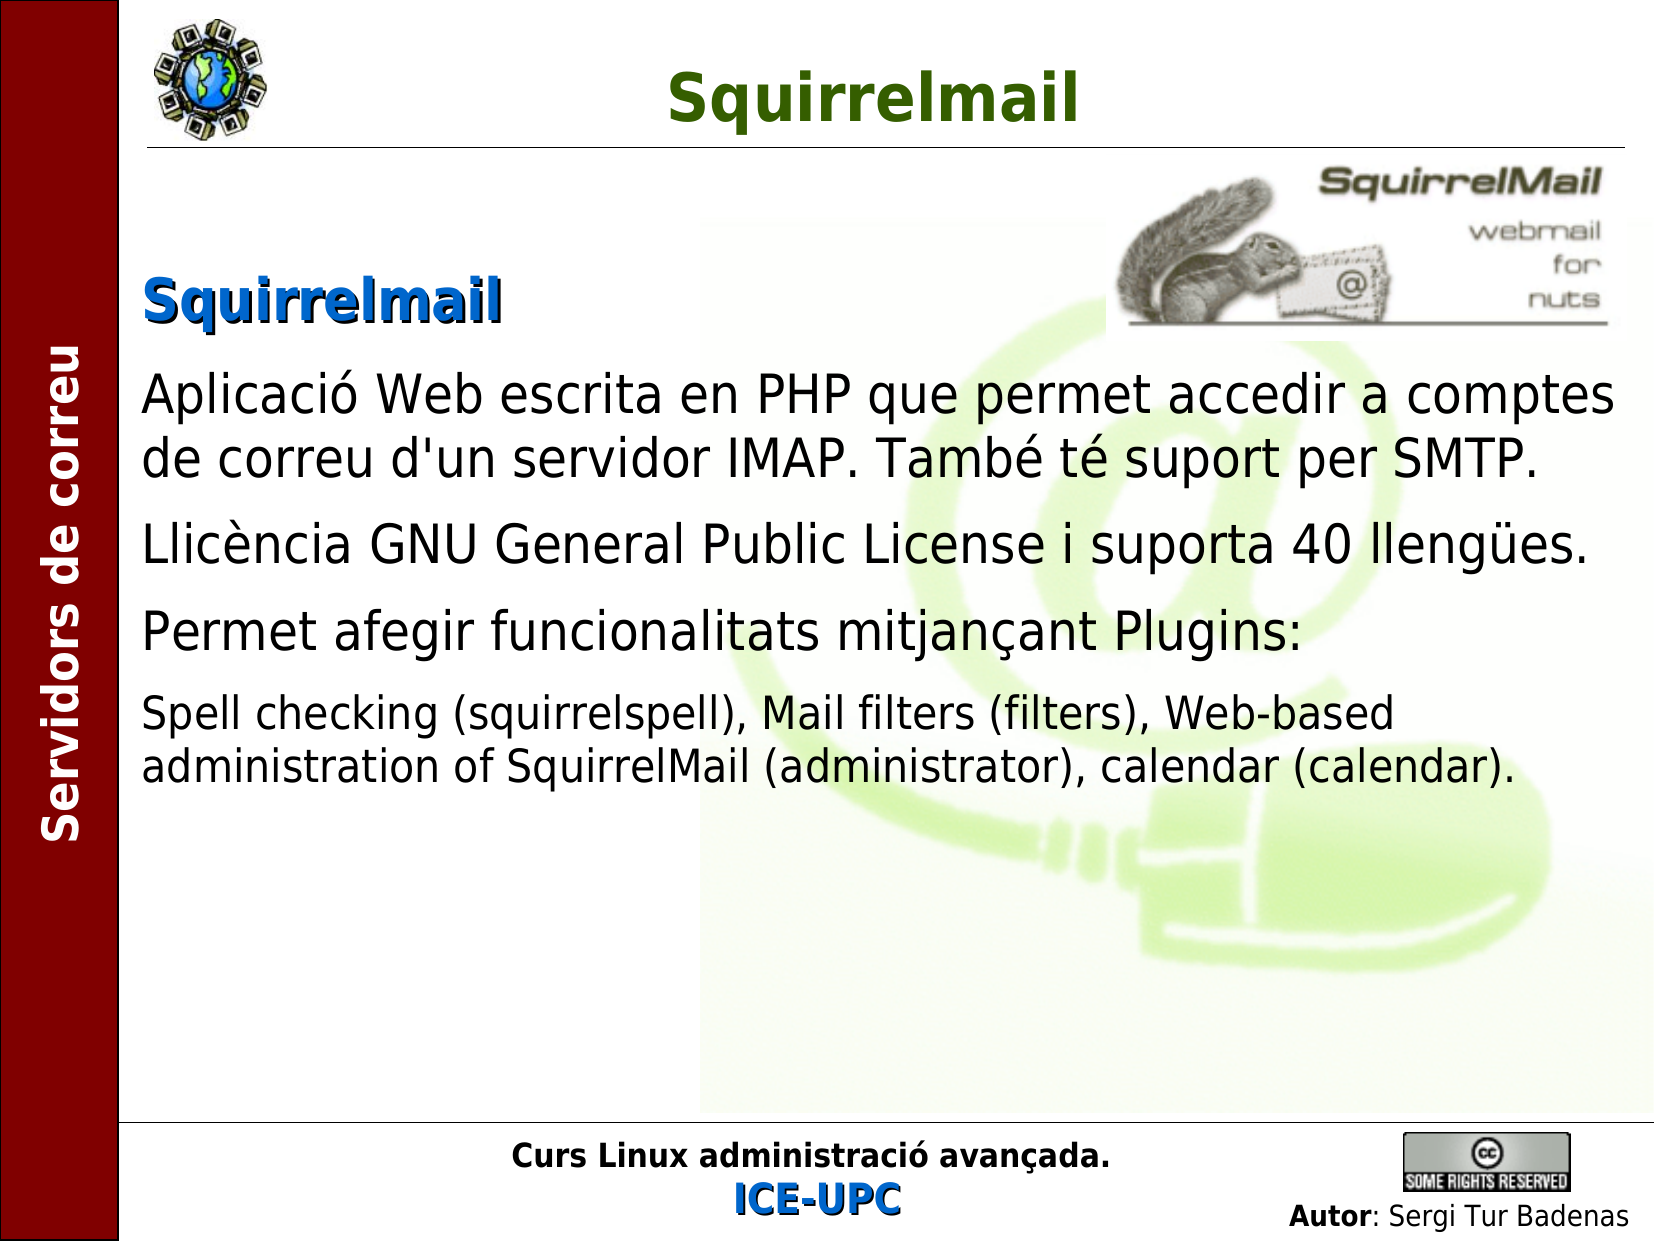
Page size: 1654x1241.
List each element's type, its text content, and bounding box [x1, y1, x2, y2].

title Squirrelmail [129, 49, 1619, 148]
list Squirrelmail Aplicació Web escrita en PHP que permet accedir a comptes de correu d'un servidor IMAP. També té suport per SMTP. Llicència GNU General Public License i suporta 40 llengües. Permet afegir funcionalitats mitjançant Plugins: Spell checking (squirrelspell), Mail filters (filters), Web-based administration of SquirrelMail (administrator), calendar (calendar). [141, 266, 1630, 1102]
picture [700, 153, 1654, 1113]
picture [154, 19, 268, 49]
picture [1403, 1132, 1571, 1192]
